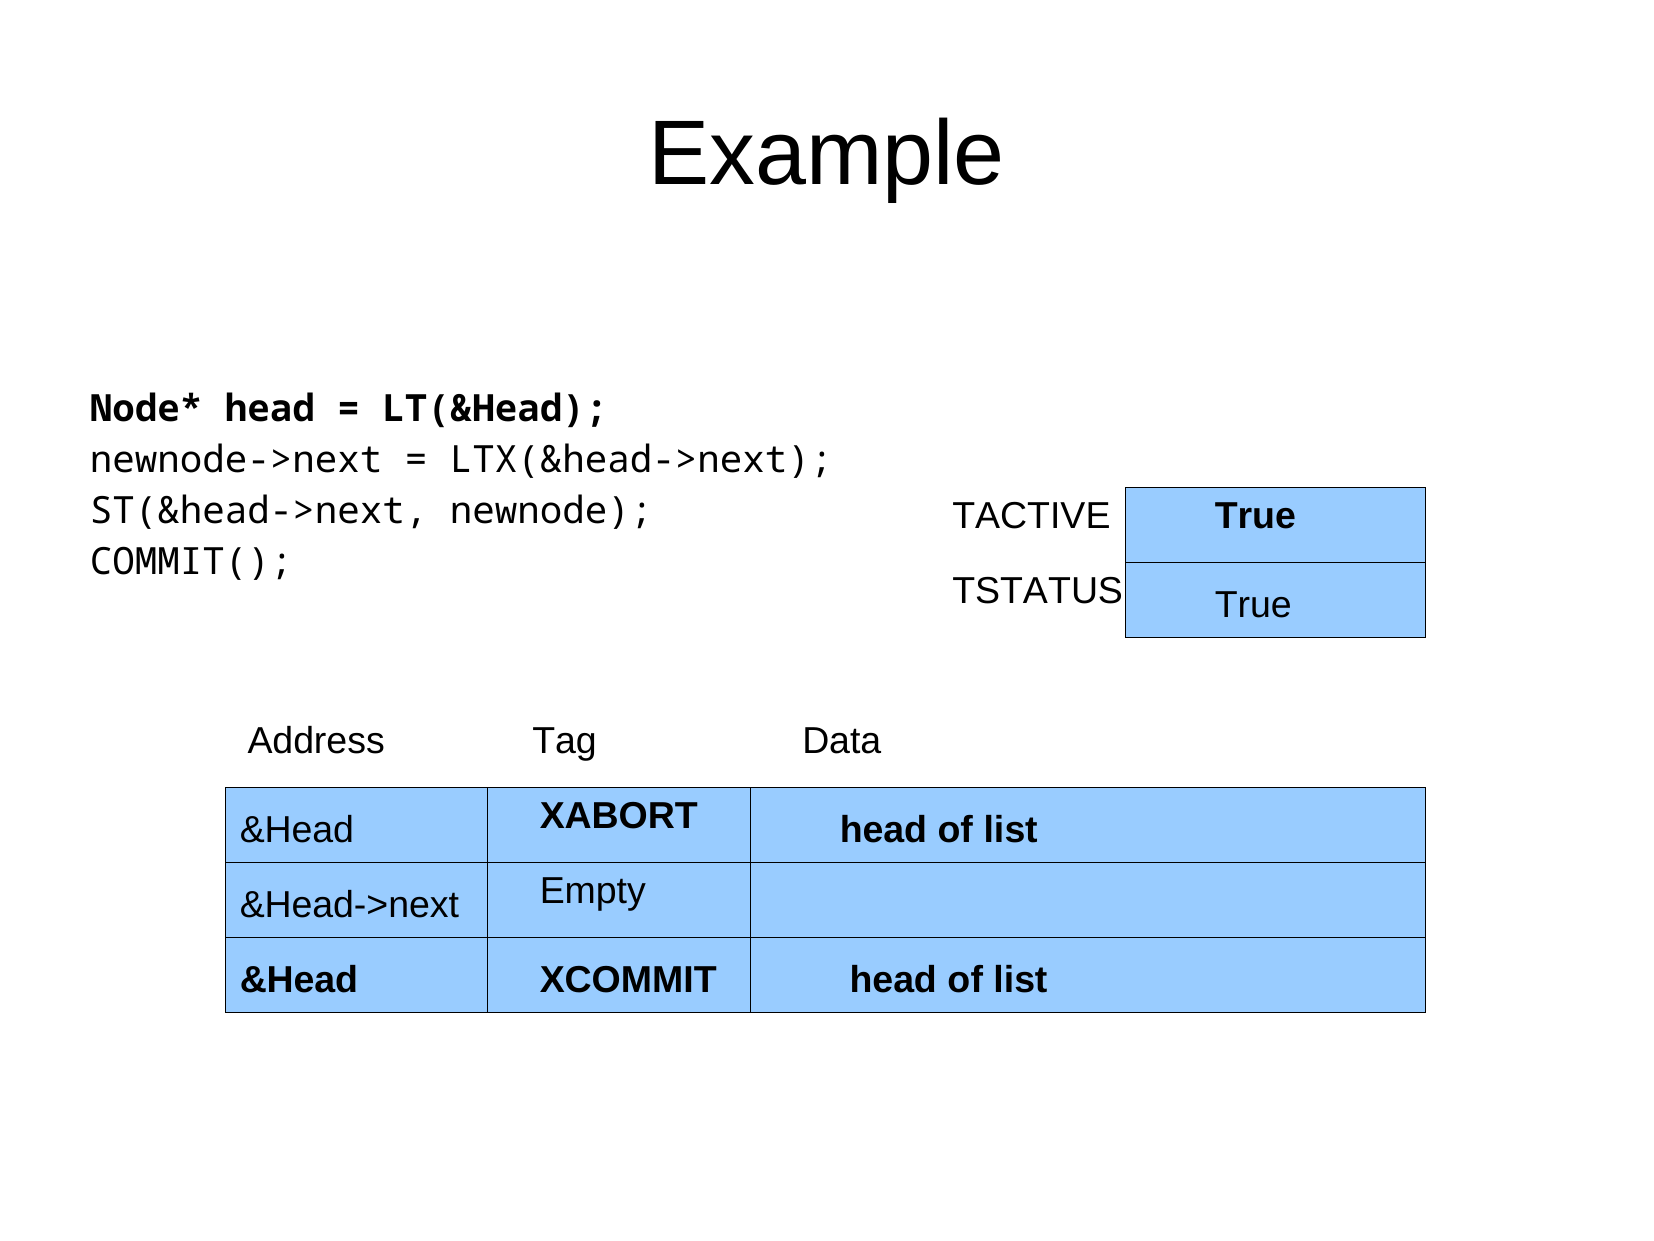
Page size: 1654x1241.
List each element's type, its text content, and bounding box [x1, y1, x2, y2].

text_box Data [787, 712, 882, 775]
title Example [82, 49, 1571, 257]
text_box XCOMMIT [525, 950, 700, 1015]
text_box Node* head = LT(&Head); newnode->next = LTX(&head->next); ST(&head->next, newnode); COMMIT(); [75, 373, 863, 564]
text_box Empty [525, 862, 642, 925]
text_box [225, 787, 487, 1013]
text_box &Head [225, 800, 349, 863]
text_box TSTATUS [937, 562, 1108, 625]
text_box Tag [517, 712, 601, 775]
text_box [751, 750, 1426, 1013]
text_box Address [232, 712, 376, 775]
text_box TACTIVE [937, 487, 1097, 550]
text_box True [1200, 487, 1297, 551]
text_box XABORT [525, 787, 685, 851]
text_box True [1200, 575, 1293, 638]
text_box [488, 787, 750, 1013]
text_box [1125, 487, 1426, 638]
text_box head of list [834, 950, 1027, 1015]
text_box &Head->next [225, 875, 435, 937]
text_box &Head [225, 950, 352, 1015]
text_box head of list [825, 800, 1017, 865]
